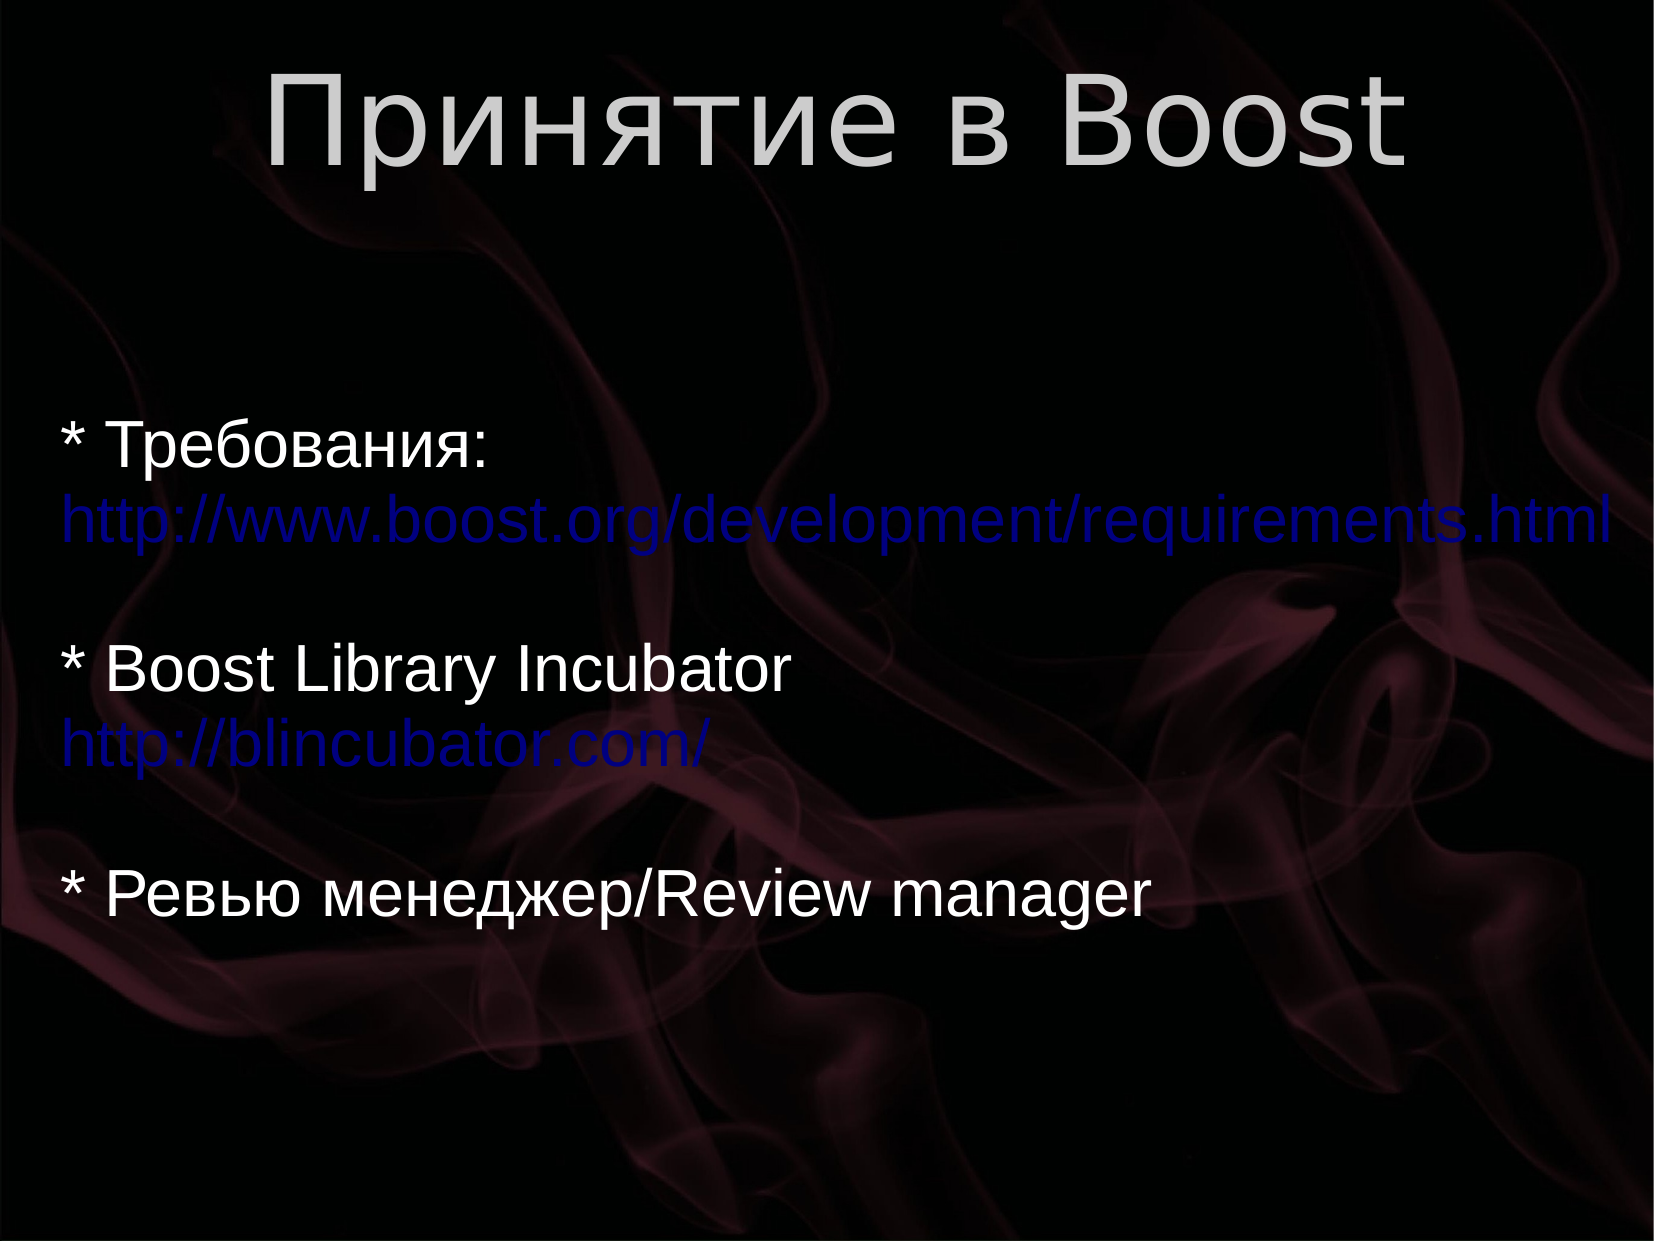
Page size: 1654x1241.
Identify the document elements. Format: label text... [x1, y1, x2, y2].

text_box * Требования: http://www.boost.org/development/requirements.html * Boost Library Incubator http://blincubator.com/ * Ревью менеджер/Review manager [60, 332, 1636, 931]
picture [0, 0, 1654, 1241]
title Принятие в Boost [90, 45, 1579, 200]
